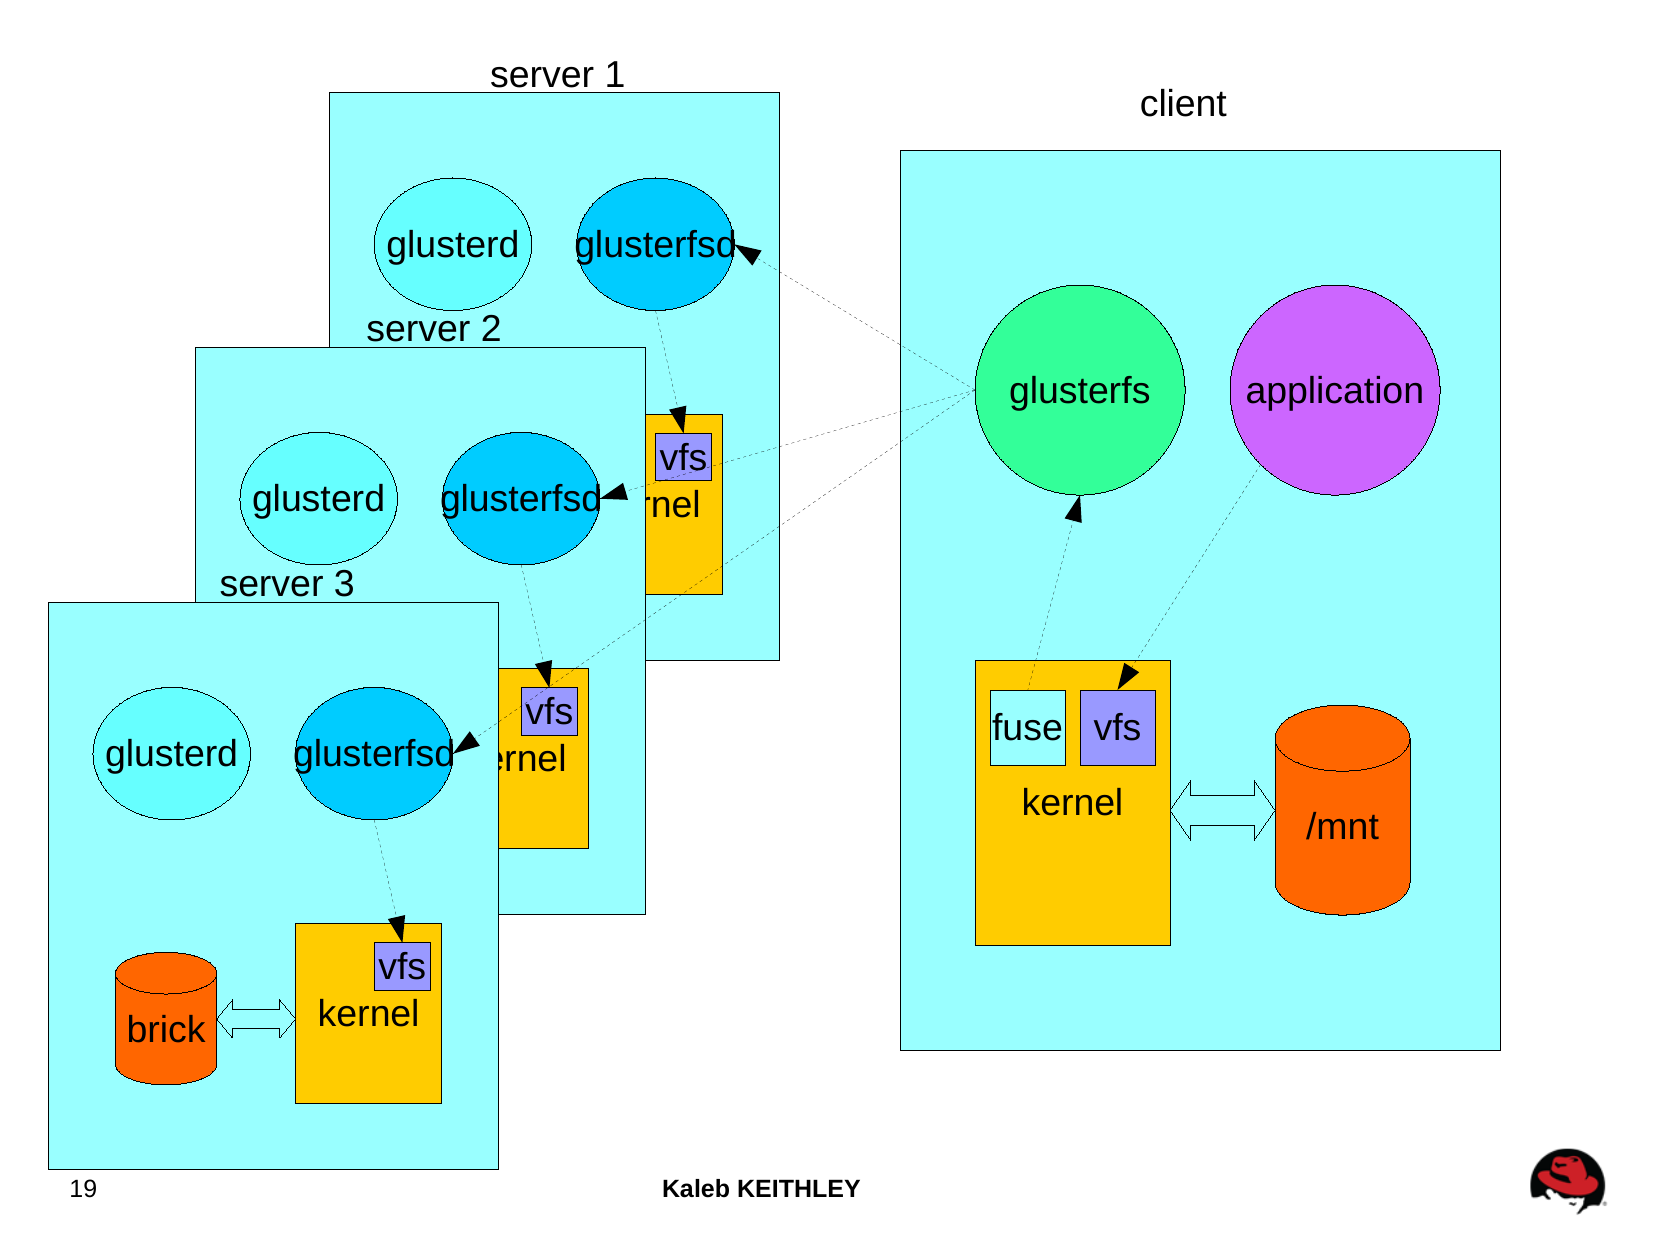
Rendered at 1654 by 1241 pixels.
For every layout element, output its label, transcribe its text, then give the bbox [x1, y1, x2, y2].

text_box client [1125, 75, 1259, 132]
text_box brick [115, 952, 217, 1085]
text_box vfs [374, 942, 431, 991]
text_box glusterd [374, 177, 532, 300]
text_box glusterd [92, 687, 251, 820]
text_box [48, 92, 780, 1170]
text_box glusterd [239, 432, 398, 555]
text_box server 3 [194, 555, 409, 612]
text_box kernel [295, 923, 442, 1104]
text_box kernel [975, 660, 1171, 946]
text_box vfs [521, 687, 578, 736]
text_box /mnt [1275, 705, 1411, 916]
text_box kernel [499, 668, 589, 849]
text_box glusterfsd [295, 687, 452, 820]
text_box [900, 150, 1501, 1051]
text_box glusterfs [975, 285, 1186, 496]
text_box server 2 [341, 300, 556, 357]
text_box glusterfsd [576, 177, 733, 311]
text_box kernel [646, 414, 723, 595]
text_box glusterfsd [442, 432, 599, 565]
text_box application [1230, 285, 1441, 496]
text_box server 1 [475, 45, 646, 106]
text_box vfs [1080, 690, 1156, 766]
text_box vfs [655, 433, 712, 481]
text_box fuse [990, 690, 1066, 766]
picture [1529, 1146, 1613, 1224]
